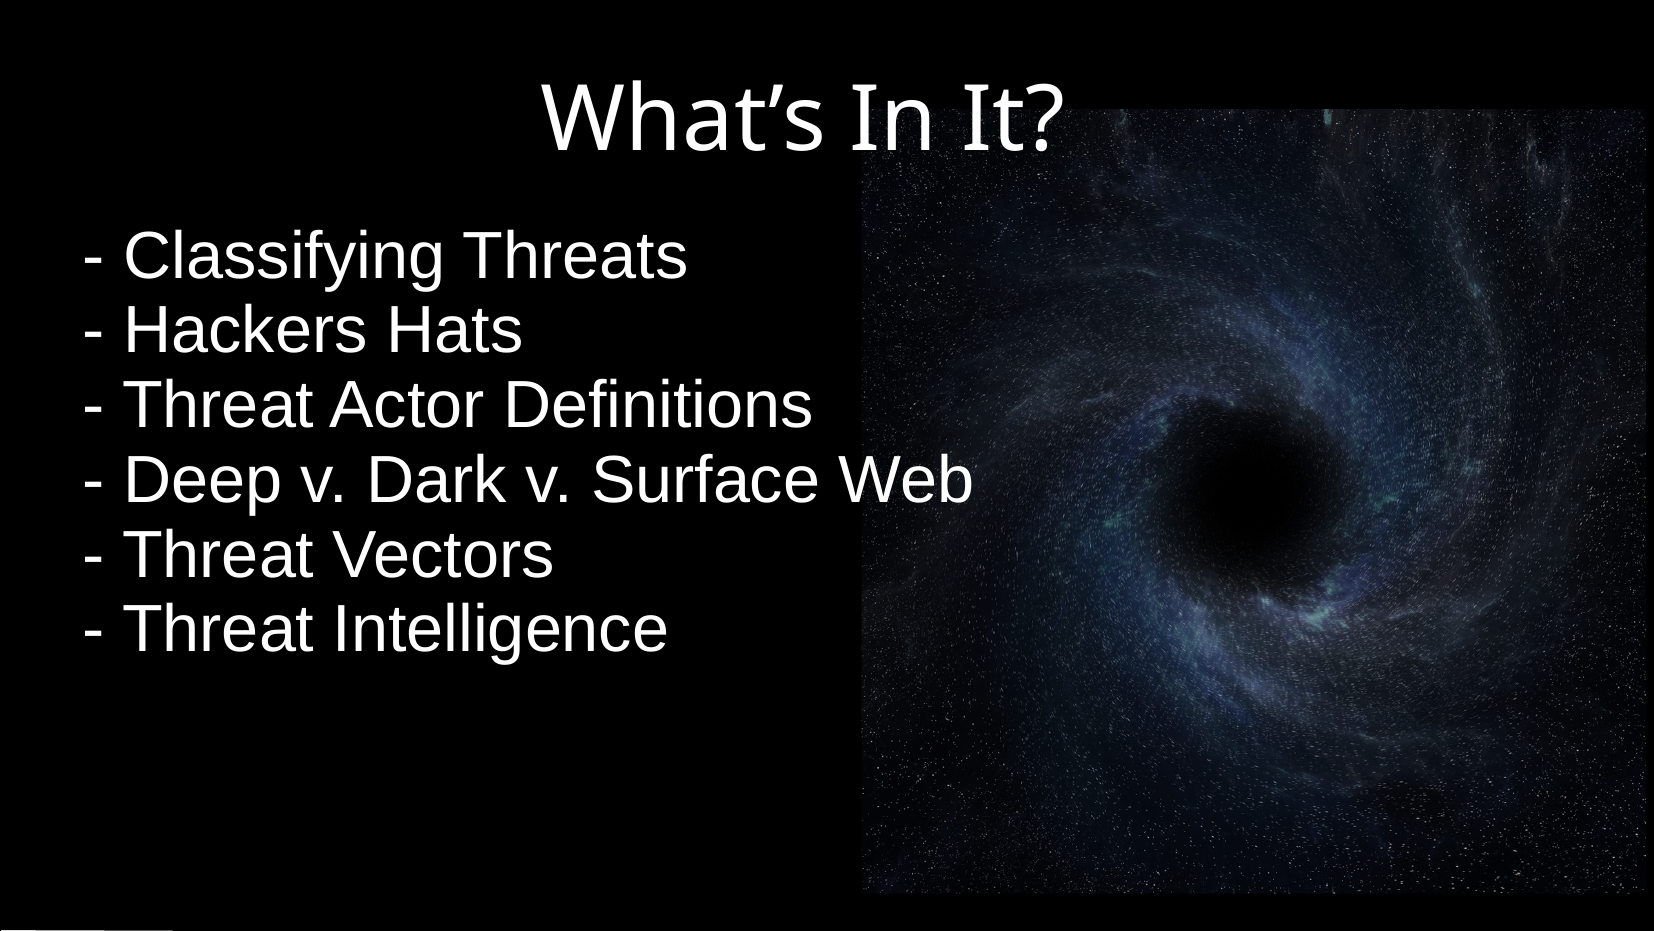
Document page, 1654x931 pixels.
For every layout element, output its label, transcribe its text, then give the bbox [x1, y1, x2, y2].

picture [818, 75, 1654, 931]
subtitle - Classifying Threats - Hackers Hats - Threat Actor Definitions - Deep v. Dark v. Surface Web - Threat Vectors - Threat Intelligence [82, 217, 1538, 891]
text_box [0, 0, 1654, 931]
title What’s In It? [82, 37, 1571, 193]
